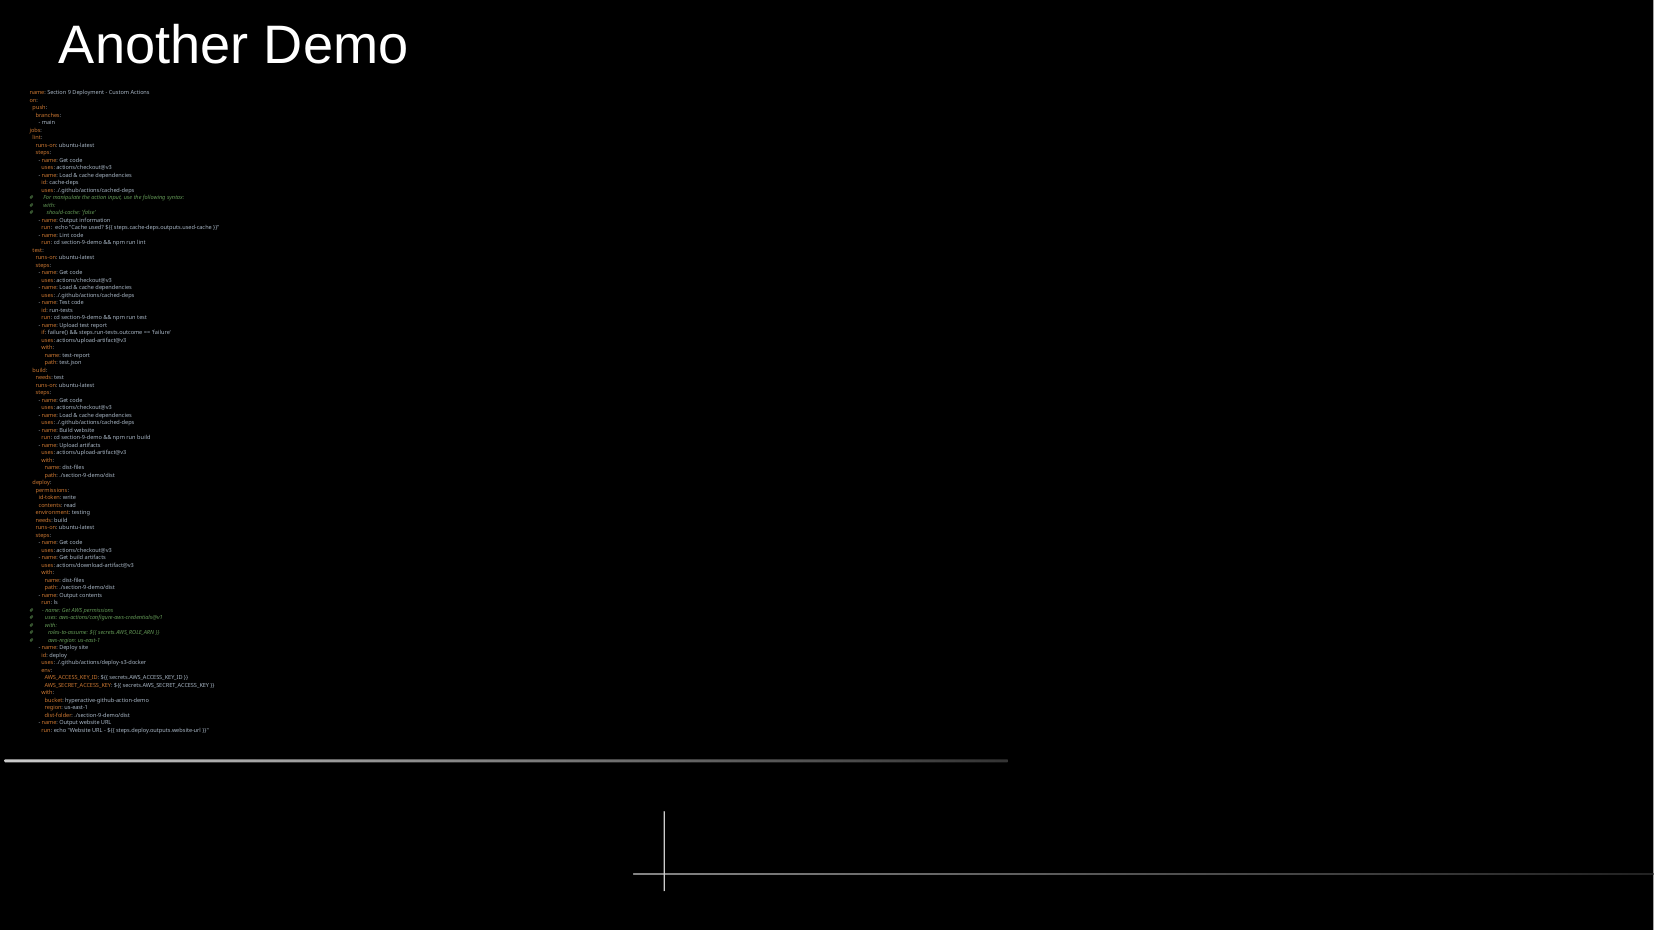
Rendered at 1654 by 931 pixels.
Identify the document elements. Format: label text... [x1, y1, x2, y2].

title Another Demo [59, 0, 1536, 89]
list name: Section 9 Deployment - Custom Actions on: push: branches: - main jobs: lint: runs-on: ubuntu-latest steps: - name: Get code uses: actions/checkout@v3 - name: Load & cache dependencies id: cache-deps uses: ./.github/actions/cached-deps # For manipulate the action input, use the following syntax: # with: # should-cache: 'false' - name: Output information run: echo "Cache used? ${{ steps.cache-deps.outputs.used-cache }}" - name: Lint code run: cd section-9-demo && npm run lint test: runs-on: ubuntu-latest steps: - name: Get code uses: actions/checkout@v3 - name: Load & cache dependencies uses: ./.github/actions/cached-deps - name: Test code id: run-tests run: cd section-9-demo && npm run test - name: Upload test report if: failure() && steps.run-tests.outcome == 'failure' uses: actions/upload-artifact@v3 with: name: test-report path: test.json build: needs: test runs-on: ubuntu-latest steps: - name: Get code uses: actions/checkout@v3 - name: Load & cache dependencies uses: ./.github/actions/cached-deps - name: Build website run: cd section-9-demo && npm run build - name: Upload artifacts uses: actions/upload-artifact@v3 with: name: dist-files path: ./section-9-demo/dist deploy: permissions: id-token: write contents: read environment: testing needs: build runs-on: ubuntu-latest steps: - name: Get code uses: actions/checkout@v3 - name: Get build artifacts uses: actions/download-artifact@v3 with: name: dist-files path: ./section-9-demo/dist - name: Output contents run: ls # - name: Get AWS permissions # uses: aws-actions/configure-aws-credentials@v1 # with: # roles-to-assume: ${{ secrets.AWS_ROLE_ARN }} # aws-region: us-east-1 - name: Deploy site id: deploy uses: ./.github/actions/deploy-s3-docker env: AWS_ACCESS_KEY_ID: ${{ secrets.AWS_ACCESS_KEY_ID }} AWS_SECRET_ACCESS_KEY: ${{ secrets.AWS_SECRET_ACCESS_KEY }} with: bucket: hyperactive-github-action-demo region: us-east-1 dist-folder: ./section-9-demo/dist - name: Output website URL run: echo "Website URL - ${{ steps.deploy.outputs.website-url }}" [29, 88, 1506, 739]
